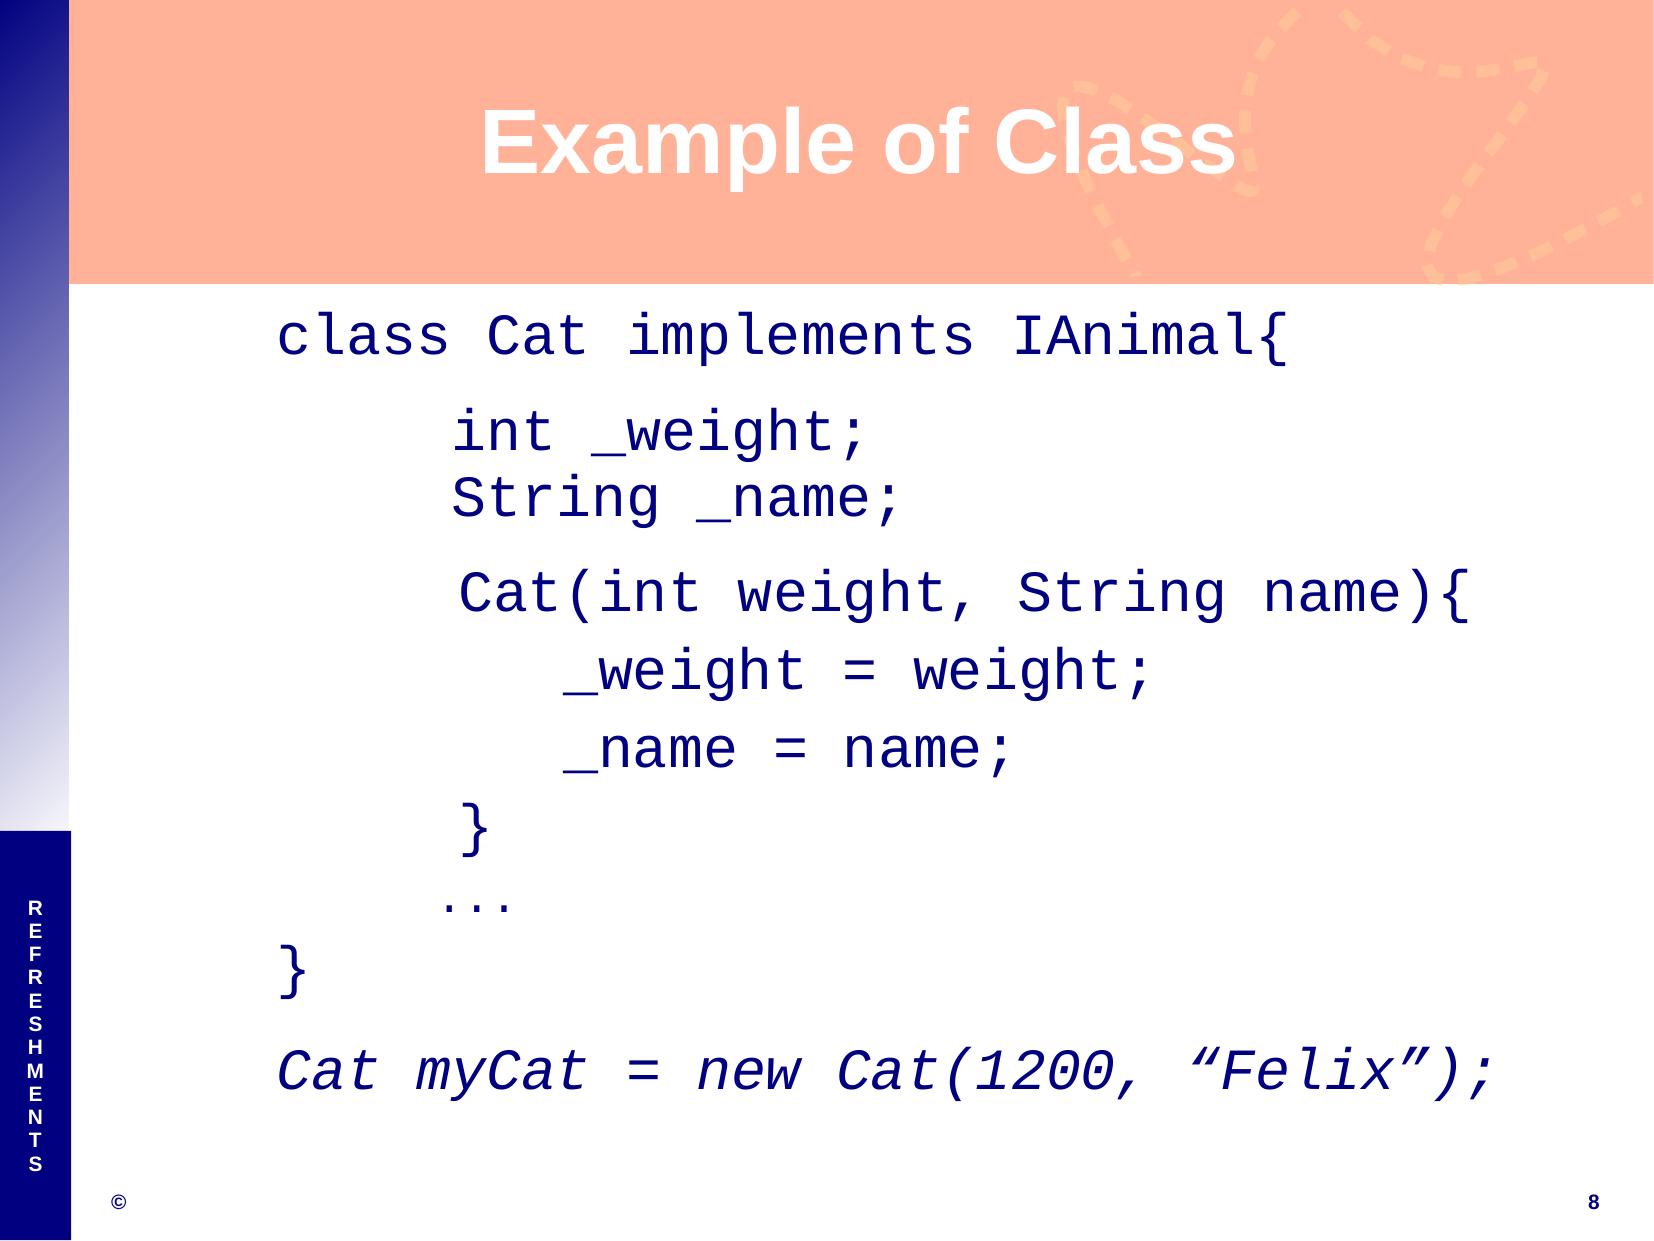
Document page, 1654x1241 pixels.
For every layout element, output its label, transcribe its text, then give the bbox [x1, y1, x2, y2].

list class Cat implements IAnimal{ int _weight; String _name; Cat(int weight, String name){ _weight = weight; _name = name; } ... } Cat myCat = new Cat(1200, “Felix”); [258, 306, 1527, 1146]
title Example of Class [103, 37, 1617, 246]
text_box R E F R E S H M E N T S [0, 830, 71, 1241]
